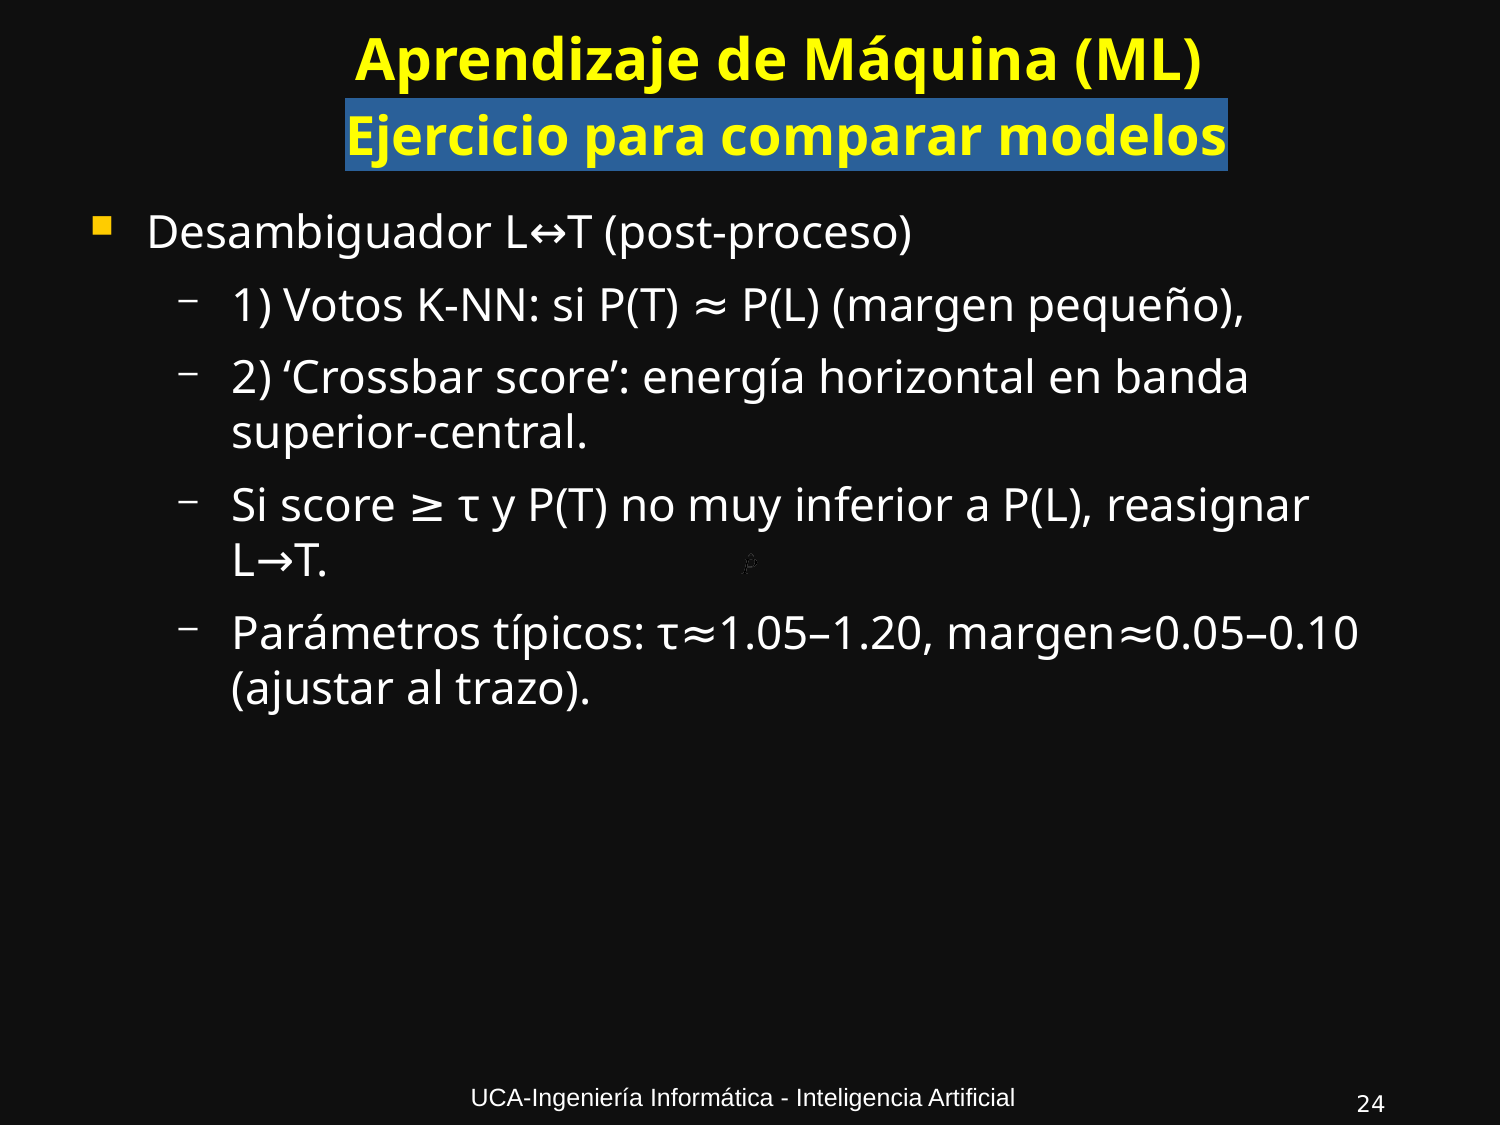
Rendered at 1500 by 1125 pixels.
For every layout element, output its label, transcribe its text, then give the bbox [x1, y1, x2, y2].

text_box Desambiguador L↔T (post-proceso) 1) Votos K-NN: si P(T) ≈ P(L) (margen pequeño), 2) ‘Crossbar score’: energía horizontal en banda superior-central. Si score ≥ τ y P(T) no muy inferior a P(L), reasignar L→T. Parámetros típicos: τ≈1.05–1.20, margen≈0.05–0.10 (ajustar al trazo). [75, 195, 1426, 1051]
title Aprendizaje de Máquina (ML) Ejercicio para comparar modelos [75, 38, 1463, 152]
